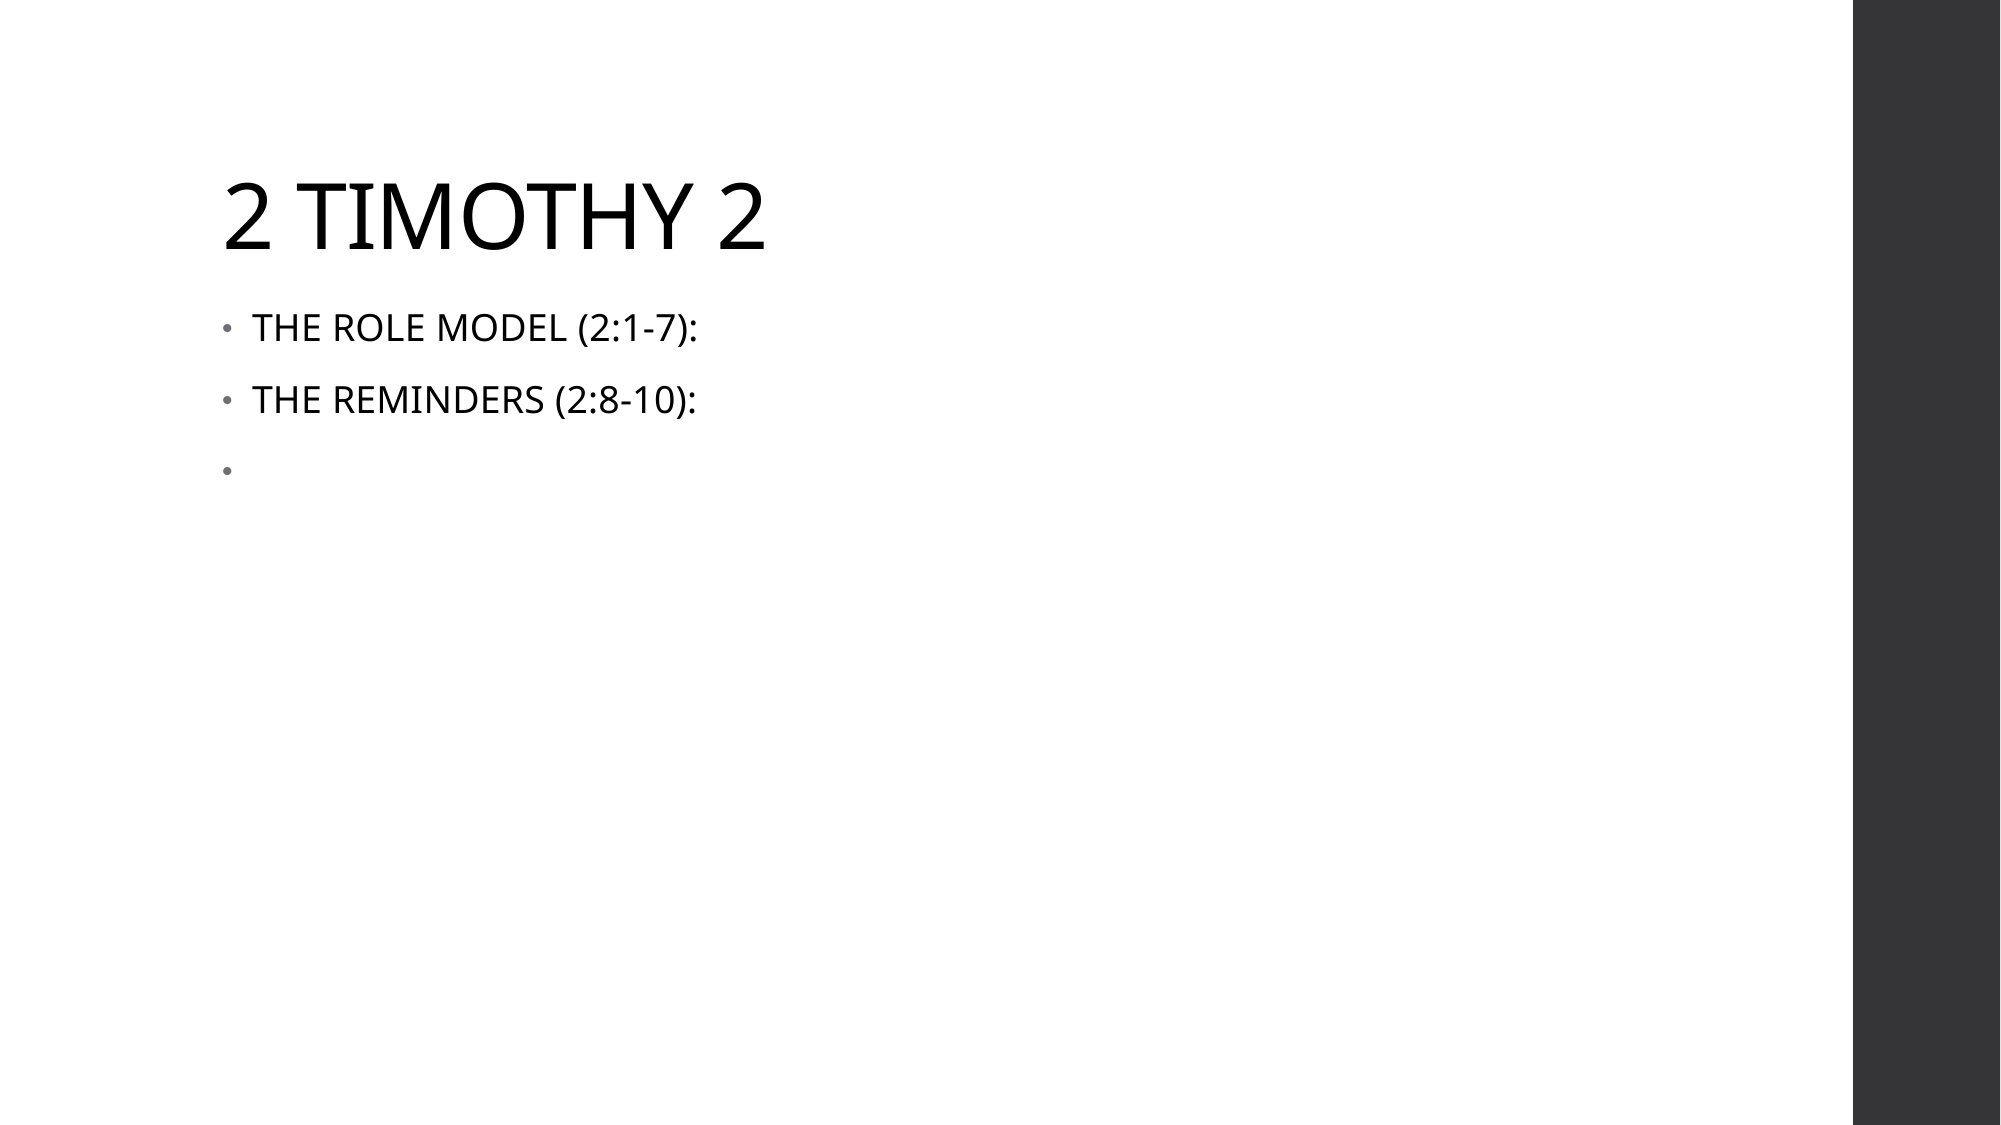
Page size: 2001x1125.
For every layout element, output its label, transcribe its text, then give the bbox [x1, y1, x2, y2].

title 2 TIMOTHY 2 [206, 60, 1797, 278]
list THE ROLE MODEL (2:1-7): THE REMINDERS (2:8-10): [206, 299, 1617, 1014]
